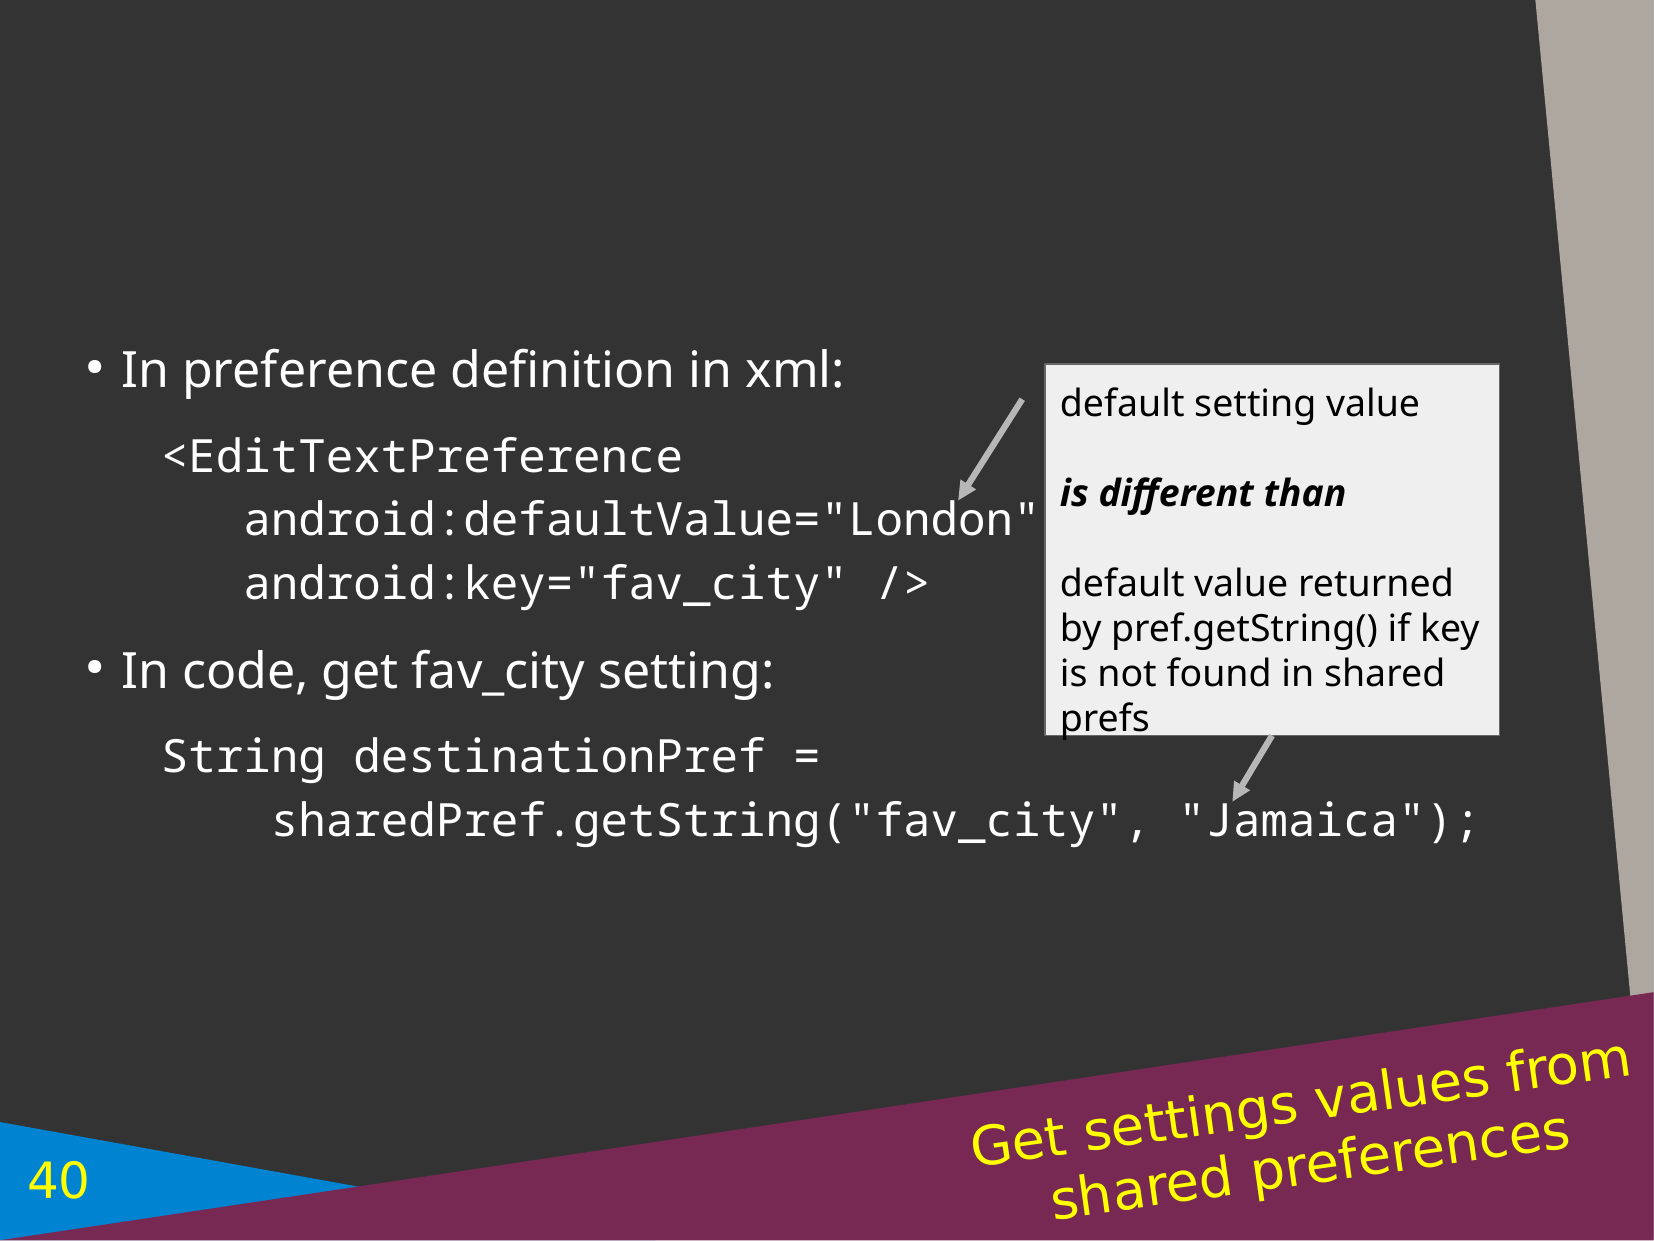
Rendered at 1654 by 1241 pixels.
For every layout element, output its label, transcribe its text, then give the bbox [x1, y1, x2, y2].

list In preference definition in xml: <EditTextPreference android:defaultValue="London" android:key="fav_city" /> In code, get fav_city setting: String destinationPref = sharedPref.getString("fav_city", "Jamaica"); [70, 313, 1510, 875]
text_box default setting value is different than default value returned by pref.getString() if key is not found in shared prefs [1044, 364, 1500, 736]
title Get settings values from shared preferences [956, 995, 1654, 1241]
